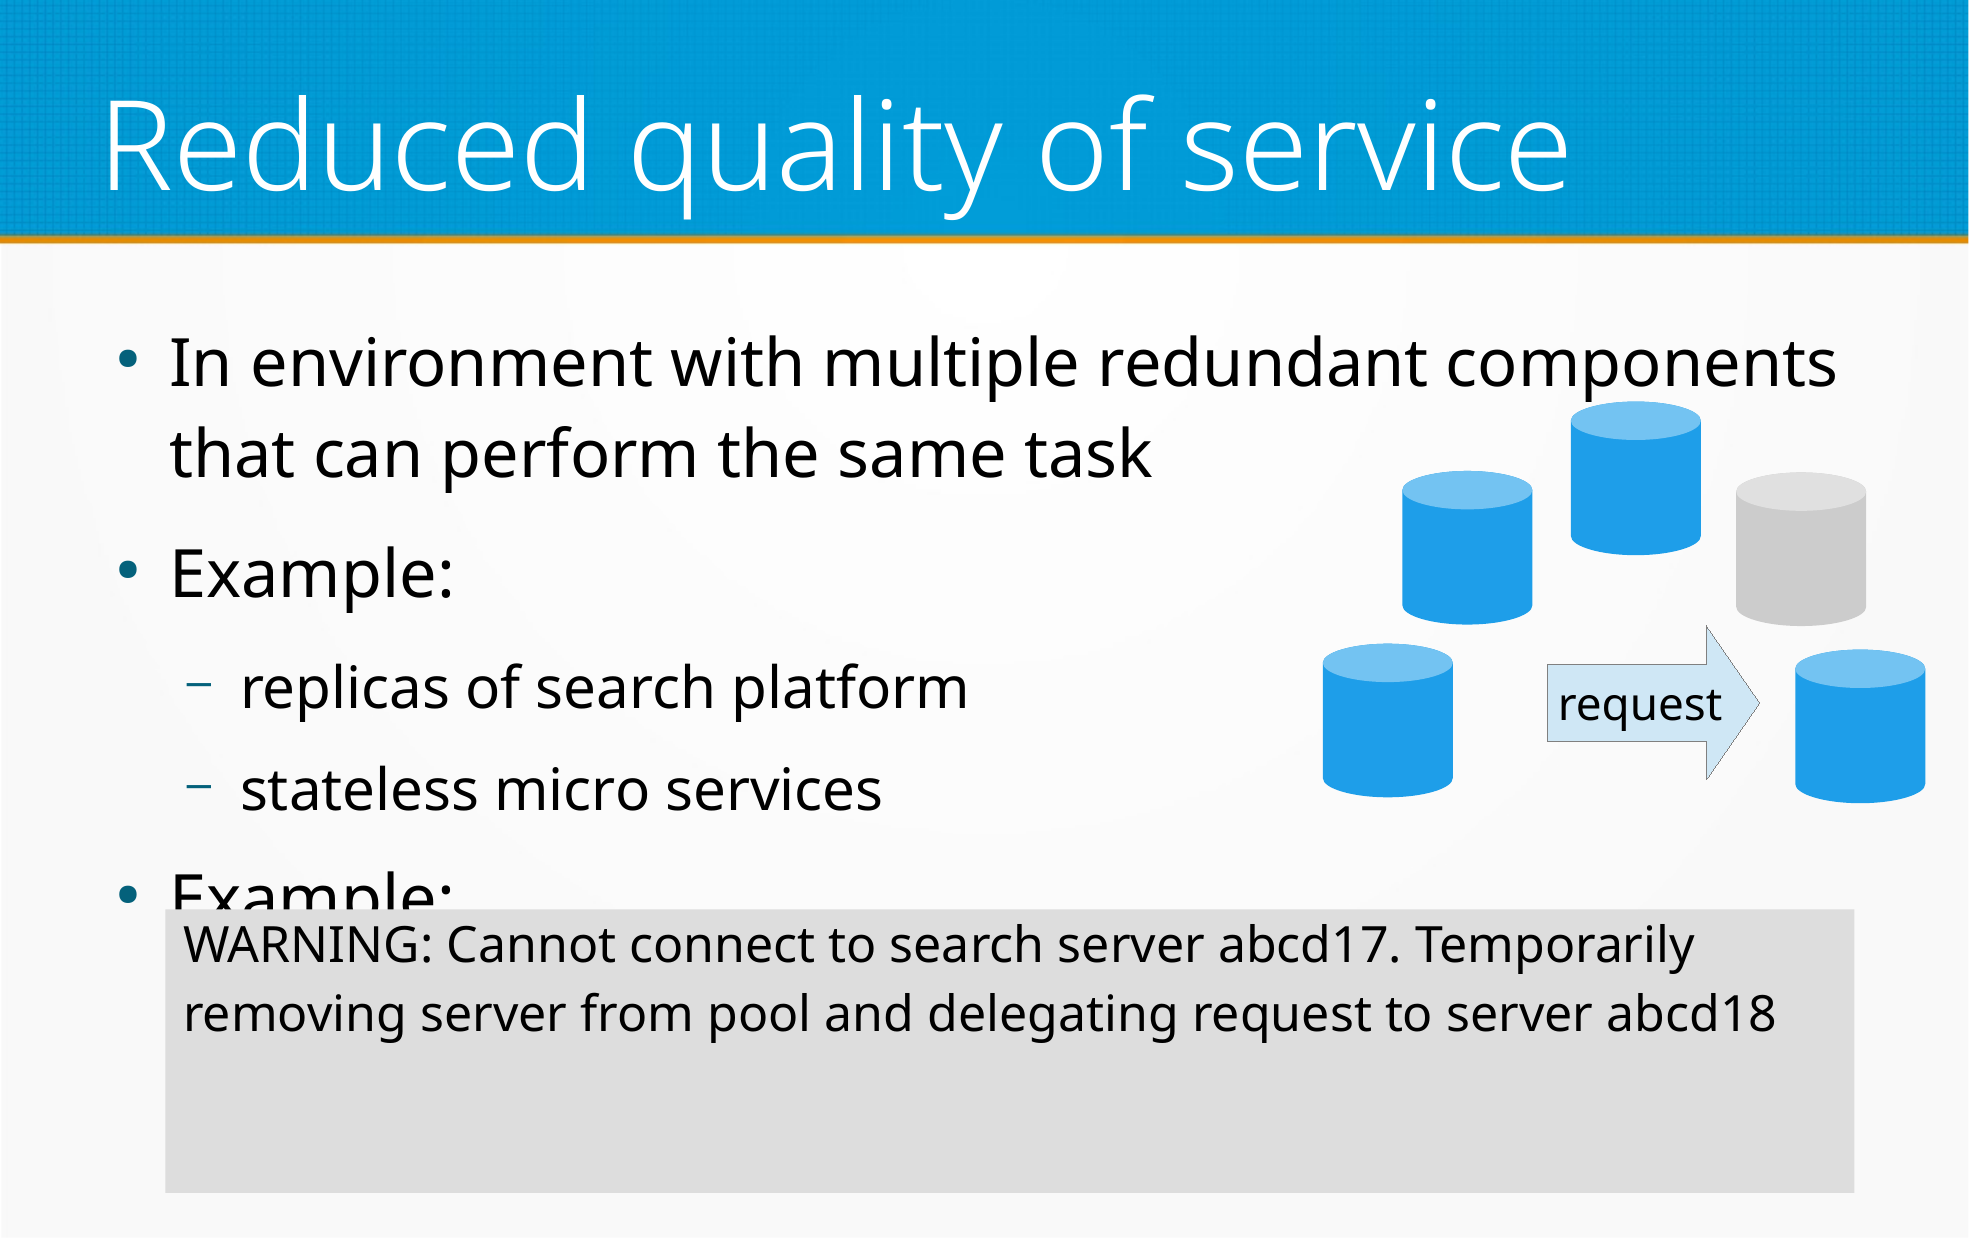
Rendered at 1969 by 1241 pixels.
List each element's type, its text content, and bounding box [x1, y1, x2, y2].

text_box [1795, 670, 1926, 804]
text_box request [1547, 625, 1760, 780]
list In environment with multiple redundant components that can perform the same task Example: replicas of search platform stateless micro services Example: [98, 315, 1867, 1099]
picture [0, 233, 1969, 1241]
text_box [1322, 664, 1453, 798]
text_box [1736, 493, 1867, 627]
text_box [1402, 492, 1533, 625]
list WARNING: Cannot connect to search server abcd17. Temporarily removing server from pool and delegating request to server abcd18 [165, 909, 1855, 1193]
text_box [1570, 422, 1701, 556]
title Reduced quality of service [98, 19, 1870, 227]
